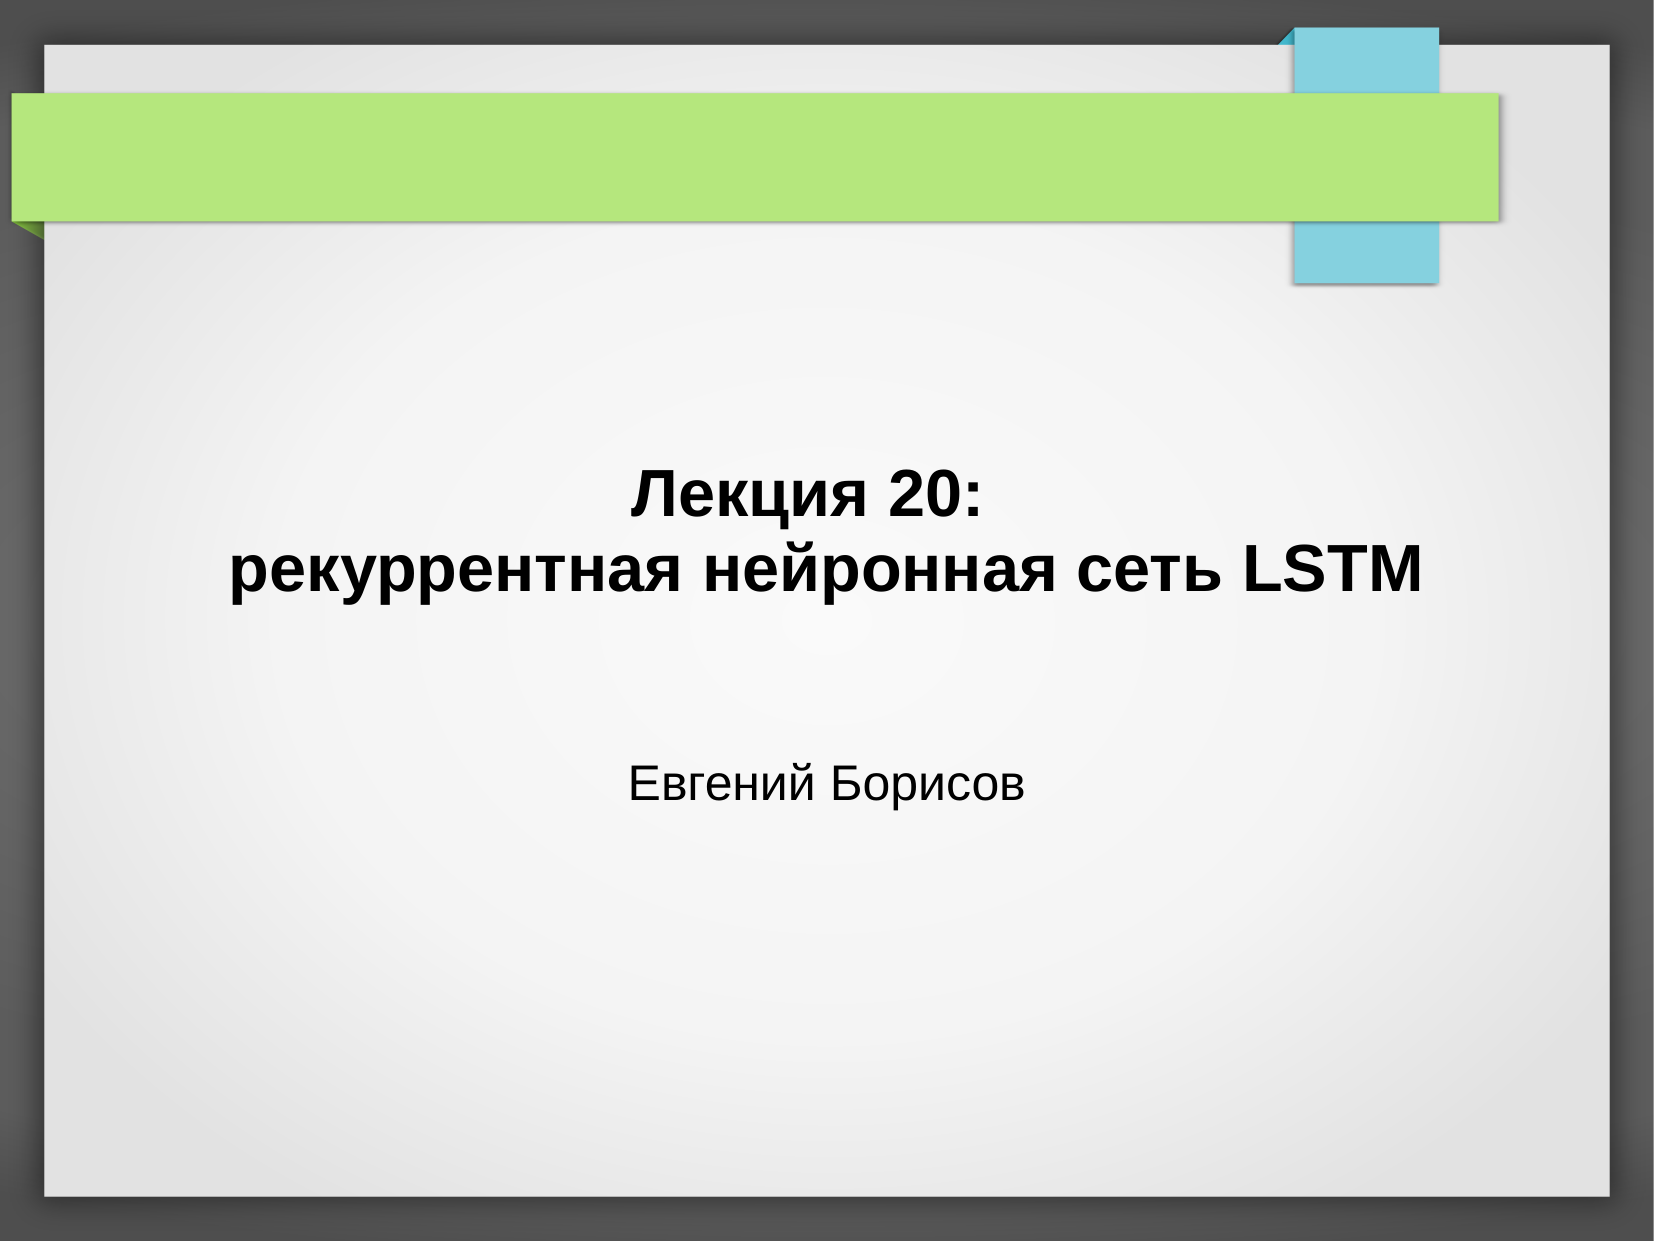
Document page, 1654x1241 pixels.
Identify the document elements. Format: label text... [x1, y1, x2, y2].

subtitle Лекция 20: рекуррентная нейронная сеть LSTM Евгений Борисов [82, 290, 1571, 1010]
picture [0, 0, 1654, 1241]
